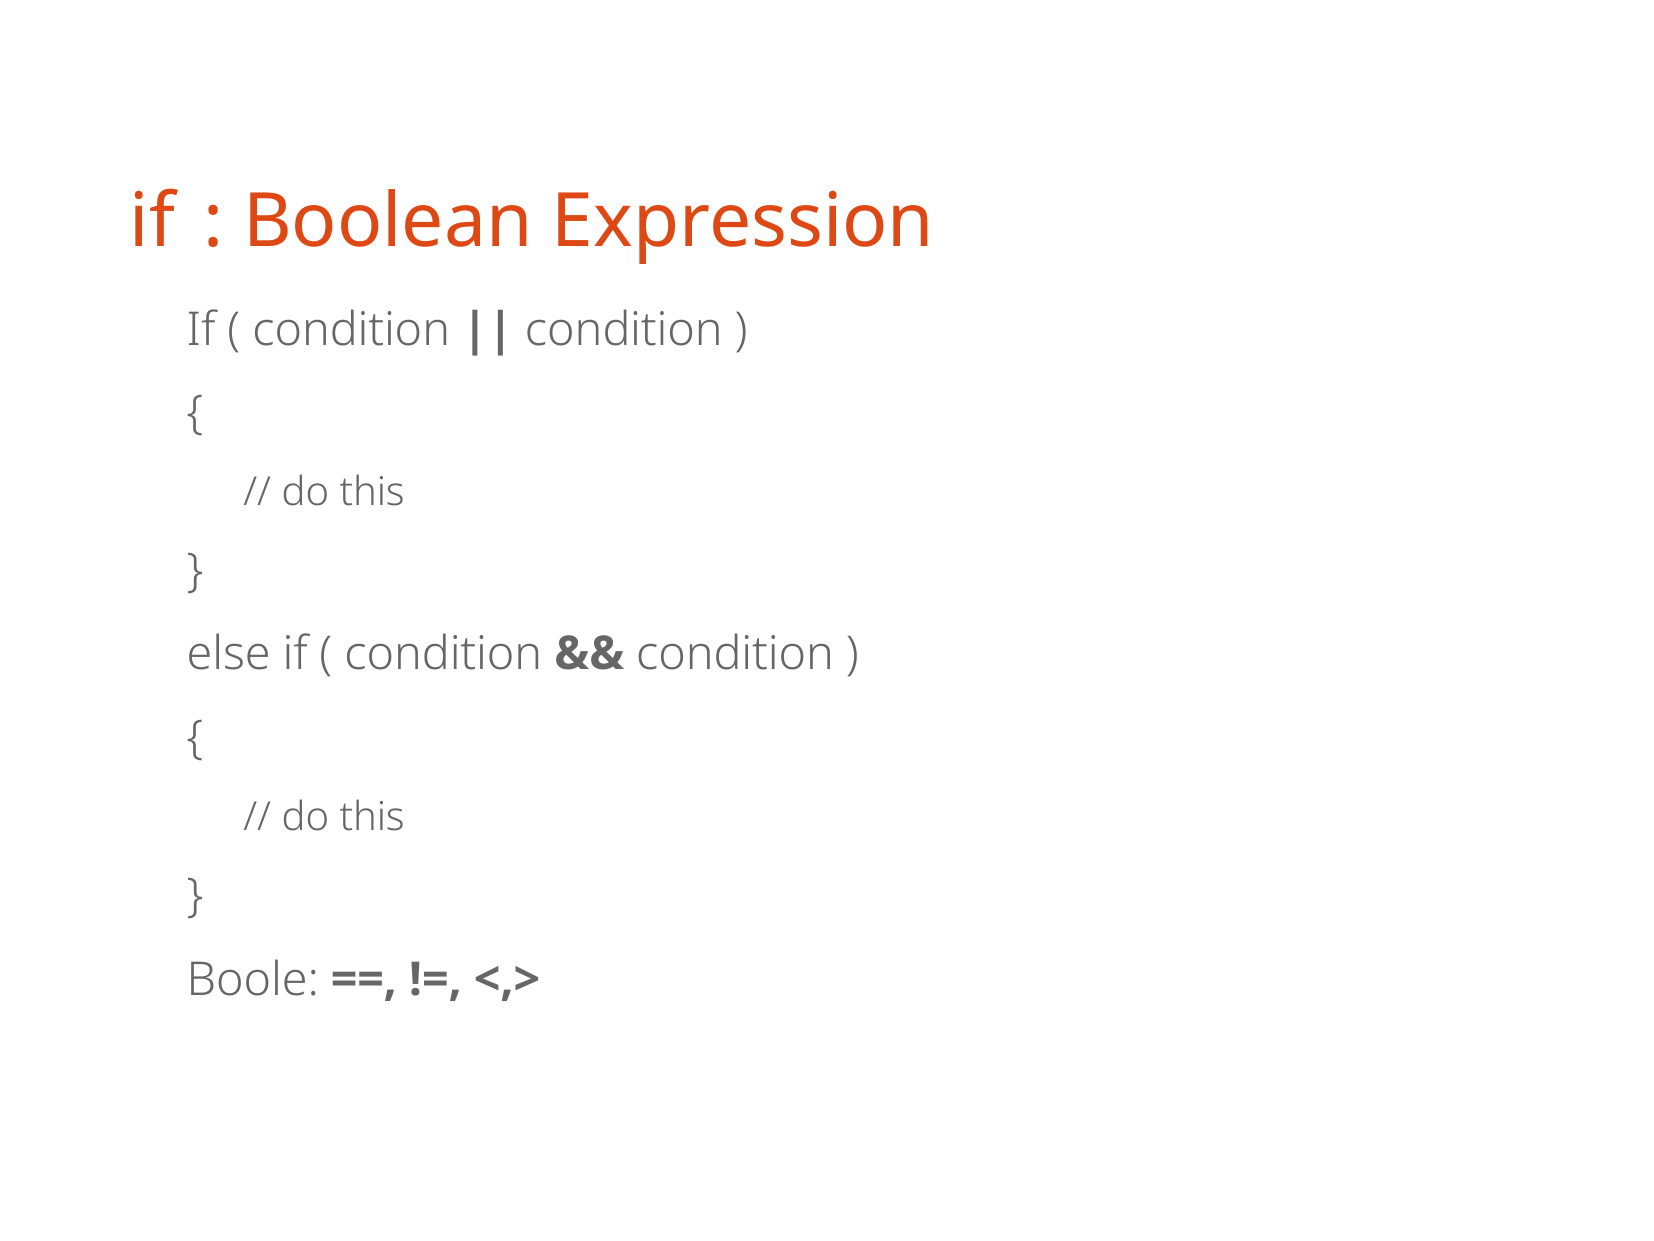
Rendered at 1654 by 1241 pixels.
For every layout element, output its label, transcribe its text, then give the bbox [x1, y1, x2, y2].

title if : Boolean Expression [129, 153, 1518, 281]
list If ( condition || condition ) { // do this } else if ( condition && condition ) { // do this } Boole: ==, !=, <,> [129, 295, 1518, 1010]
